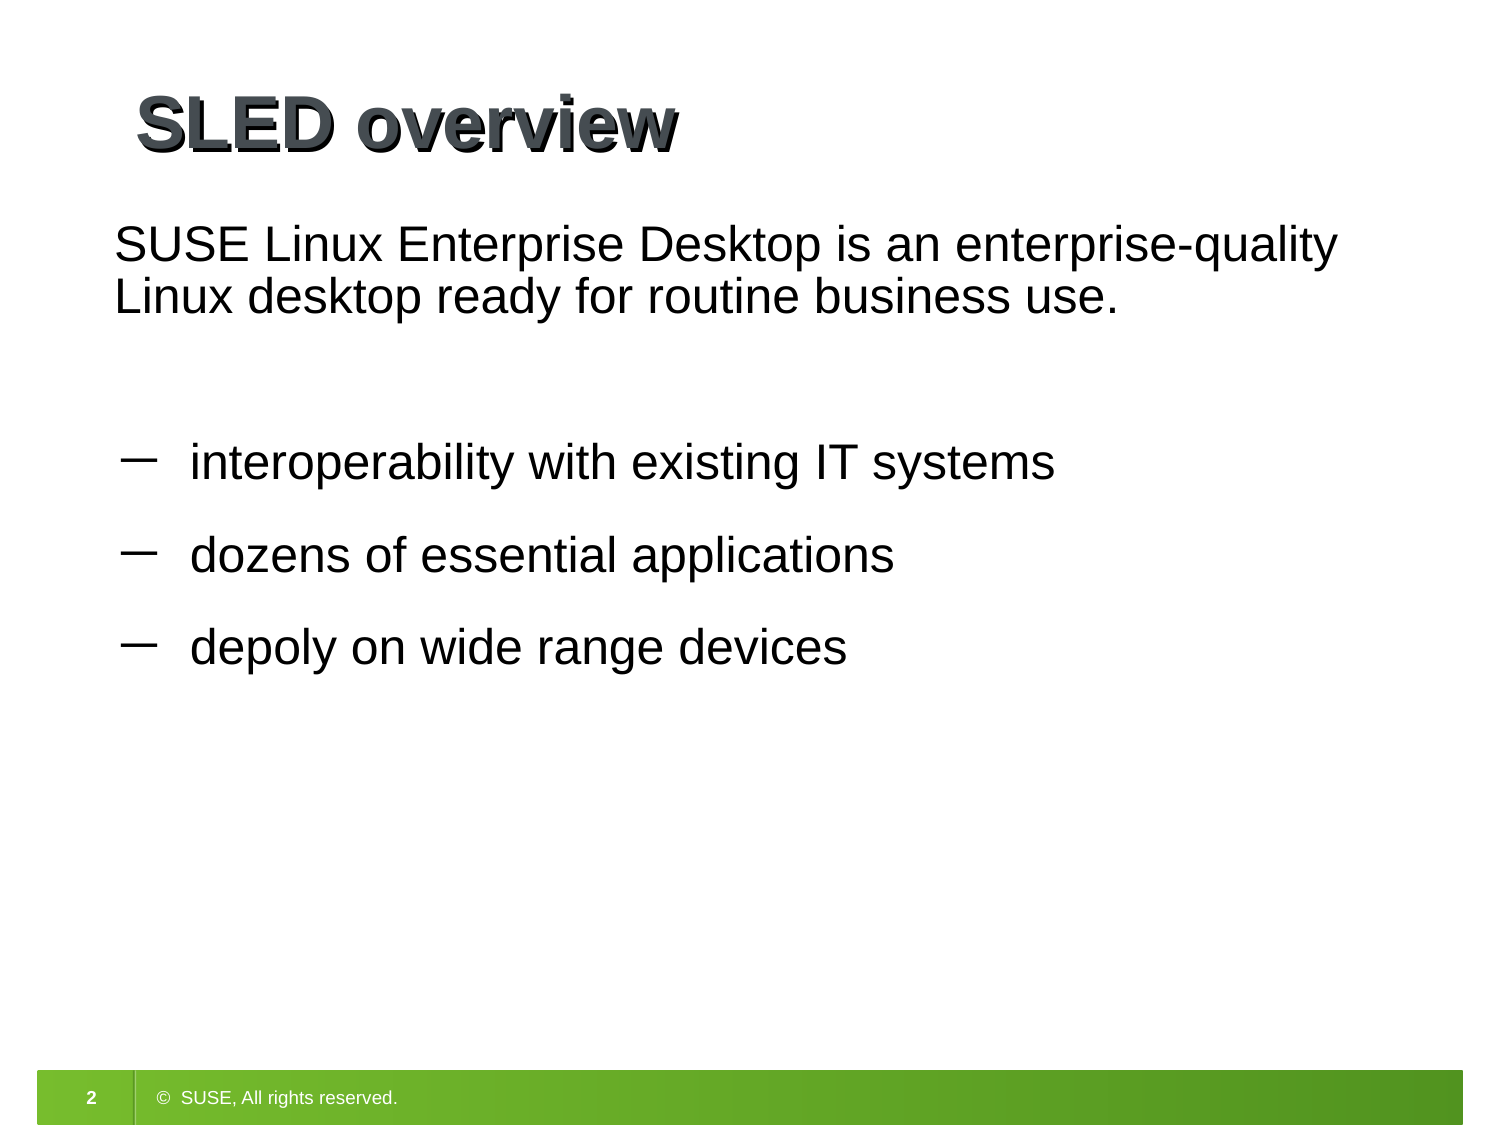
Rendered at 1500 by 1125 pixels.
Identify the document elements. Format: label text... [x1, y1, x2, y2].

title SLED overview [135, 41, 1372, 204]
list SUSE Linux Enterprise Desktop is an enterprise-quality Linux desktop ready for routine business use. － interoperability with existing IT systems － dozens of essential applications － depoly on wide range devices [114, 220, 1351, 963]
